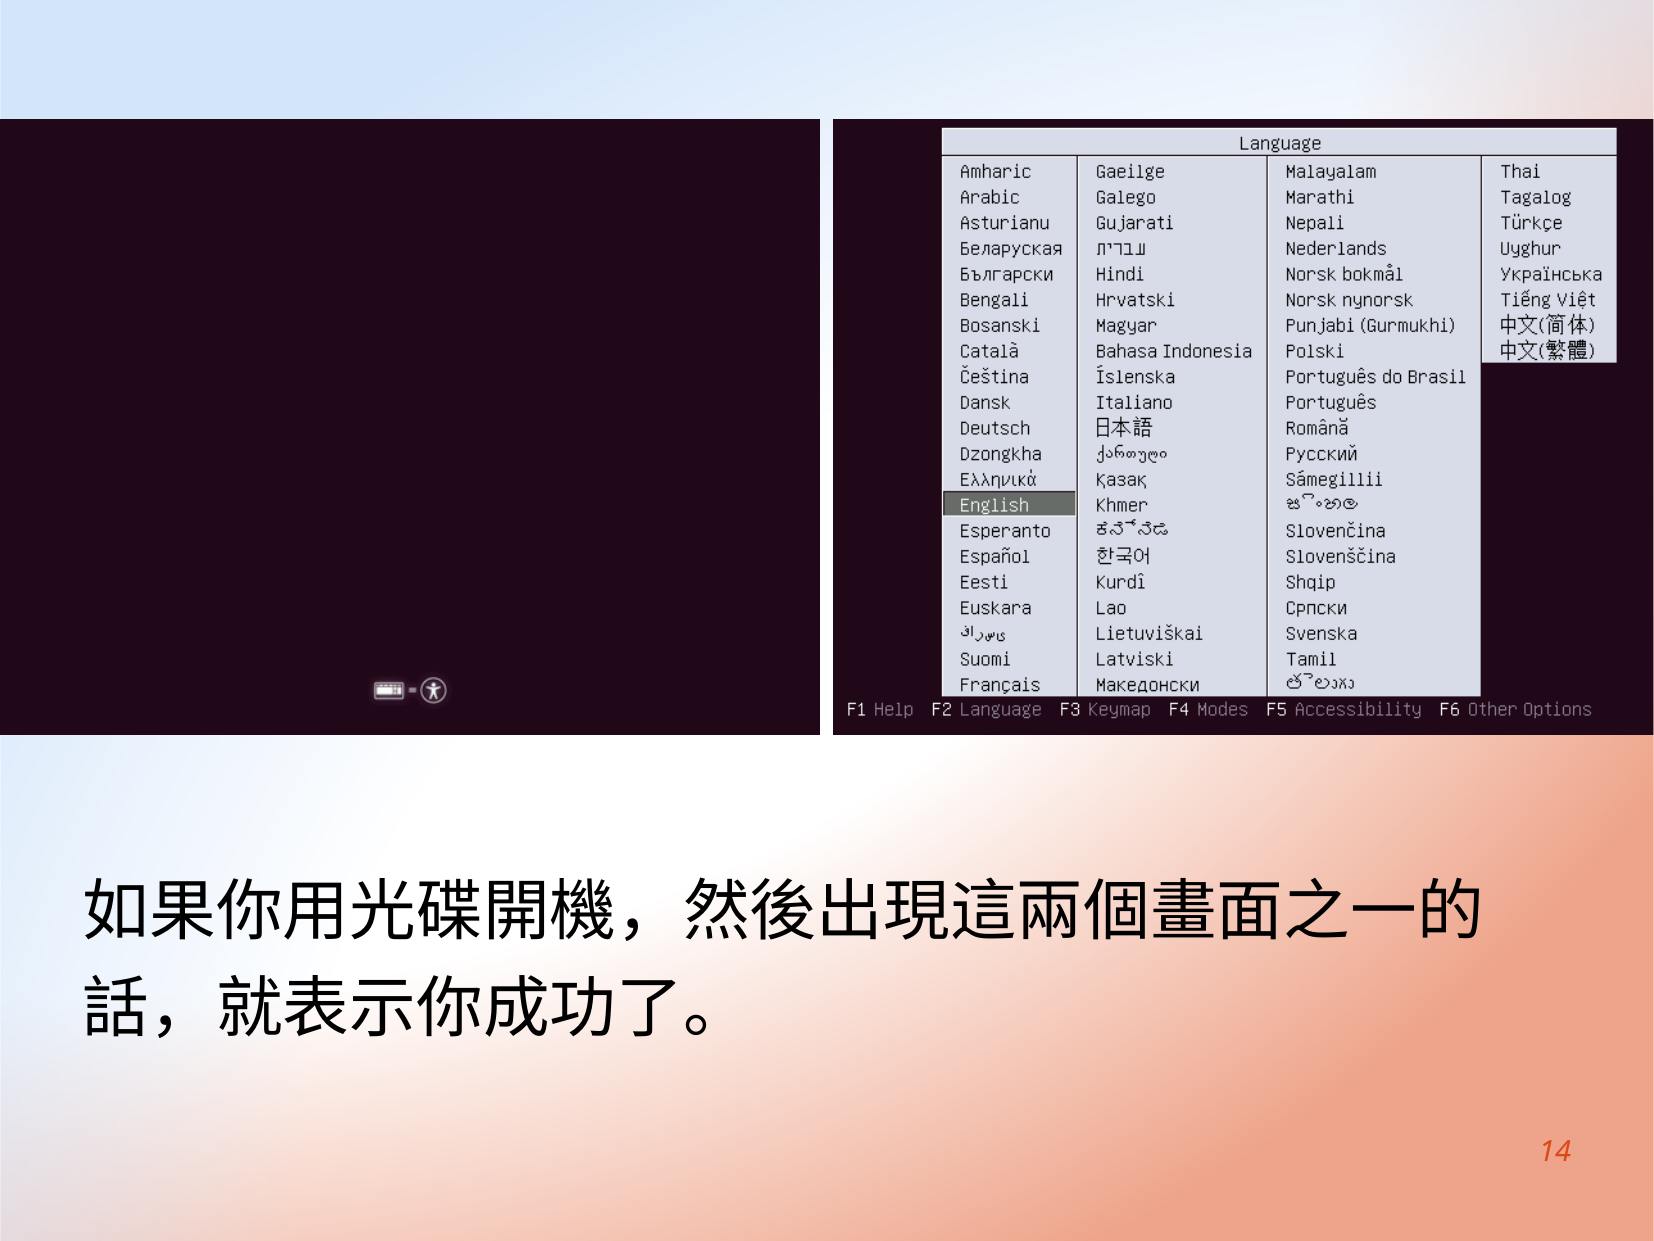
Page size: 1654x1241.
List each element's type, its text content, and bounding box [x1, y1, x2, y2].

picture [0, 0, 1654, 1241]
list 如果你用光碟開機，然後出現這兩個畫面之一的話，就表示你成功了。 [82, 857, 1571, 1201]
